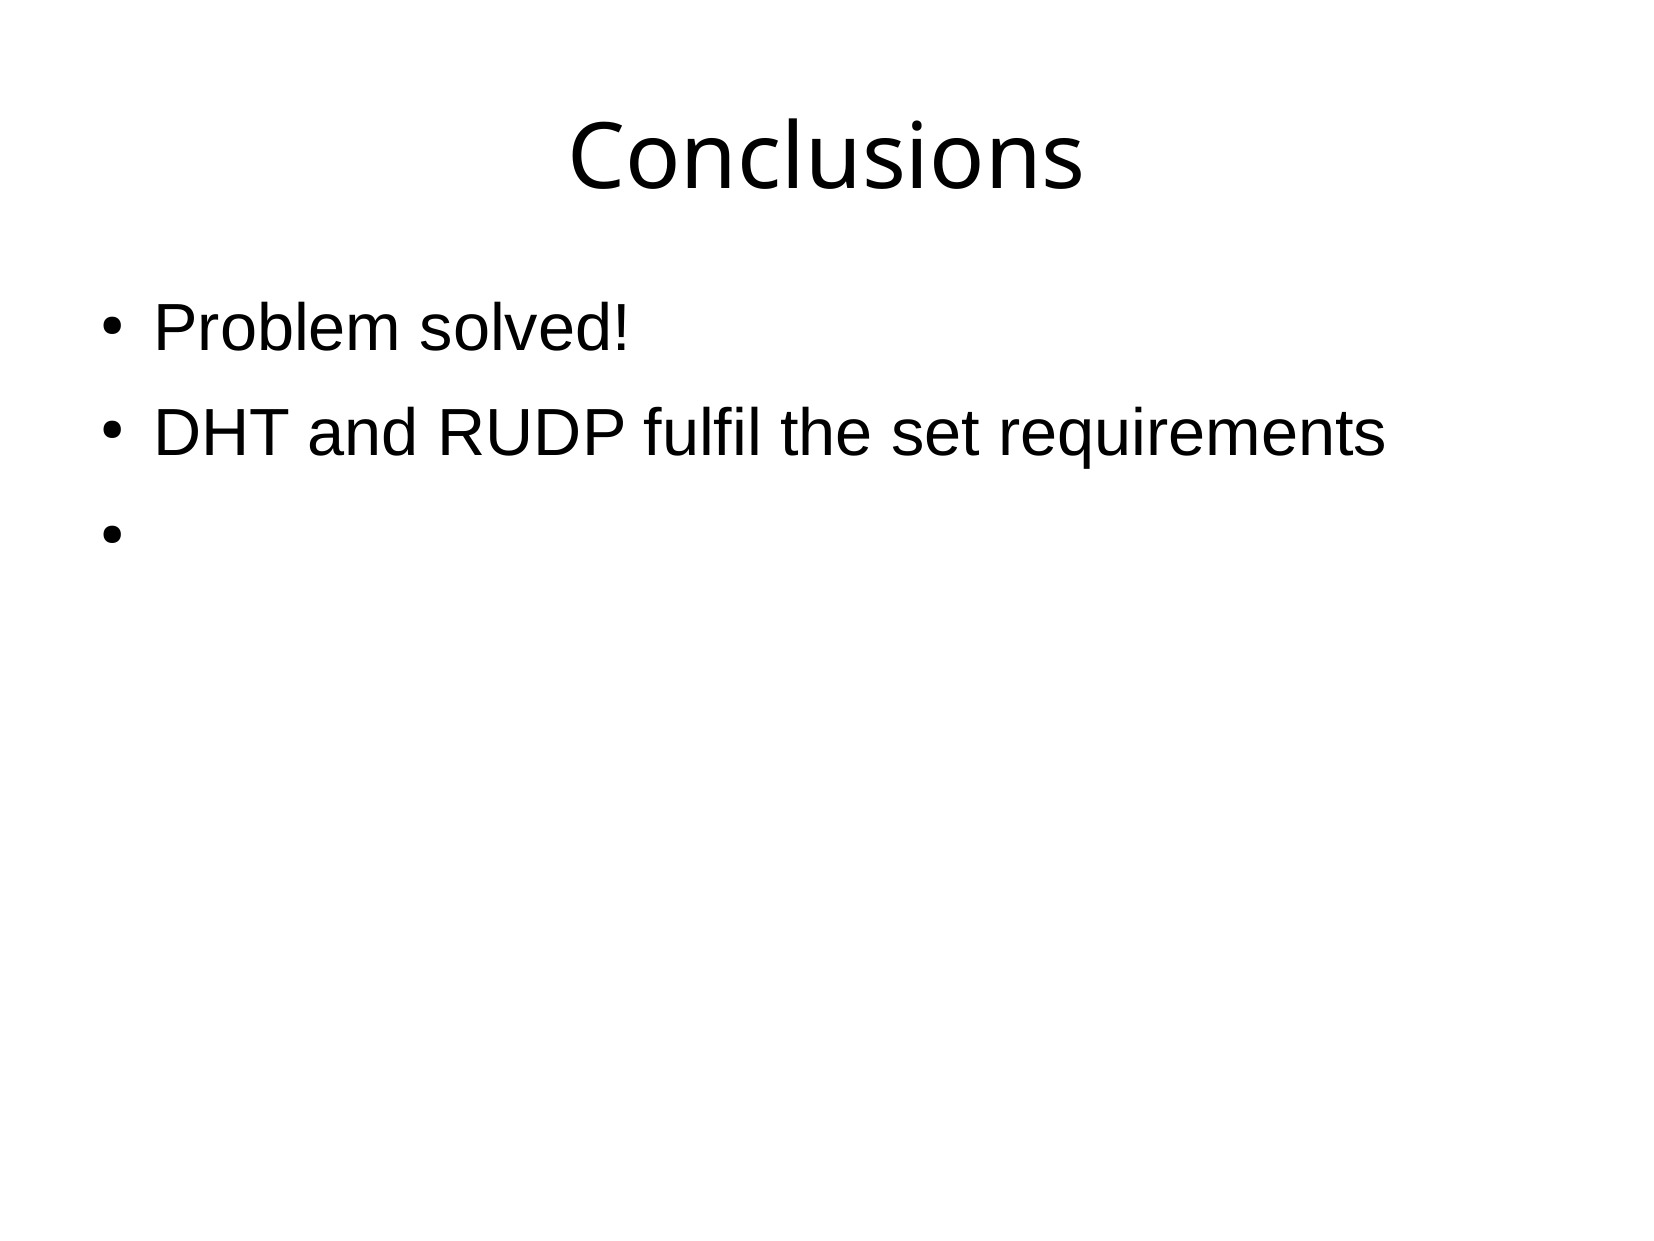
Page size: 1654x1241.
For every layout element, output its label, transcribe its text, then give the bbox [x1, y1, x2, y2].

title Conclusions [82, 49, 1571, 257]
list Problem solved! DHT and RUDP fulfil the set requirements [82, 290, 1538, 1010]
